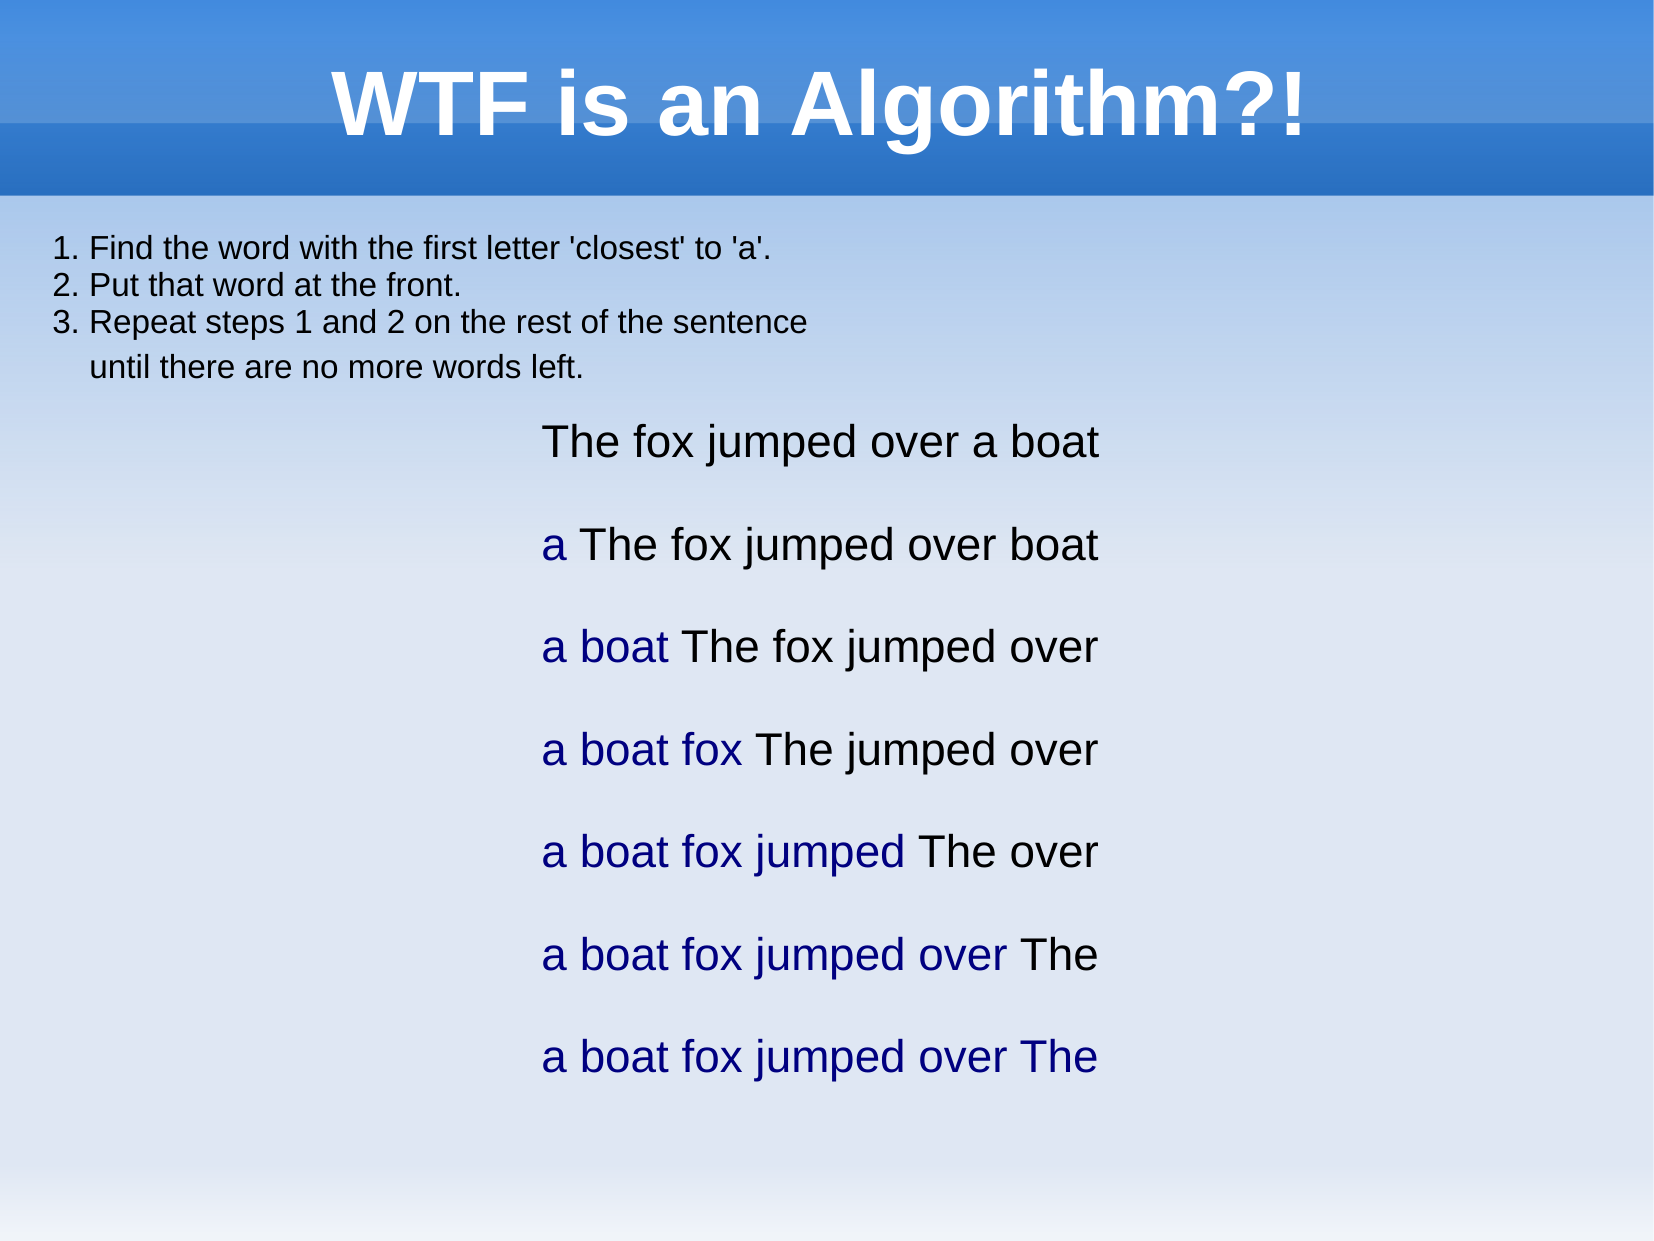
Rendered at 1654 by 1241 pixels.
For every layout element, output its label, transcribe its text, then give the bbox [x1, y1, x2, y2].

title WTF is an Algorithm?! [76, 7, 1565, 200]
text_box The fox jumped over a boat a The fox jumped over boat a boat The fox jumped over a boat fox The jumped over a boat fox jumped The over a boat fox jumped over The a boat fox jumped over The [526, 408, 1127, 1091]
text_box 1. Find the word with the first letter 'closest' to 'a'. 2. Put that word at the front. 3. Repeat steps 1 and 2 on the rest of the sentence until there are no more words left. [37, 222, 826, 488]
picture [0, 0, 1654, 1241]
